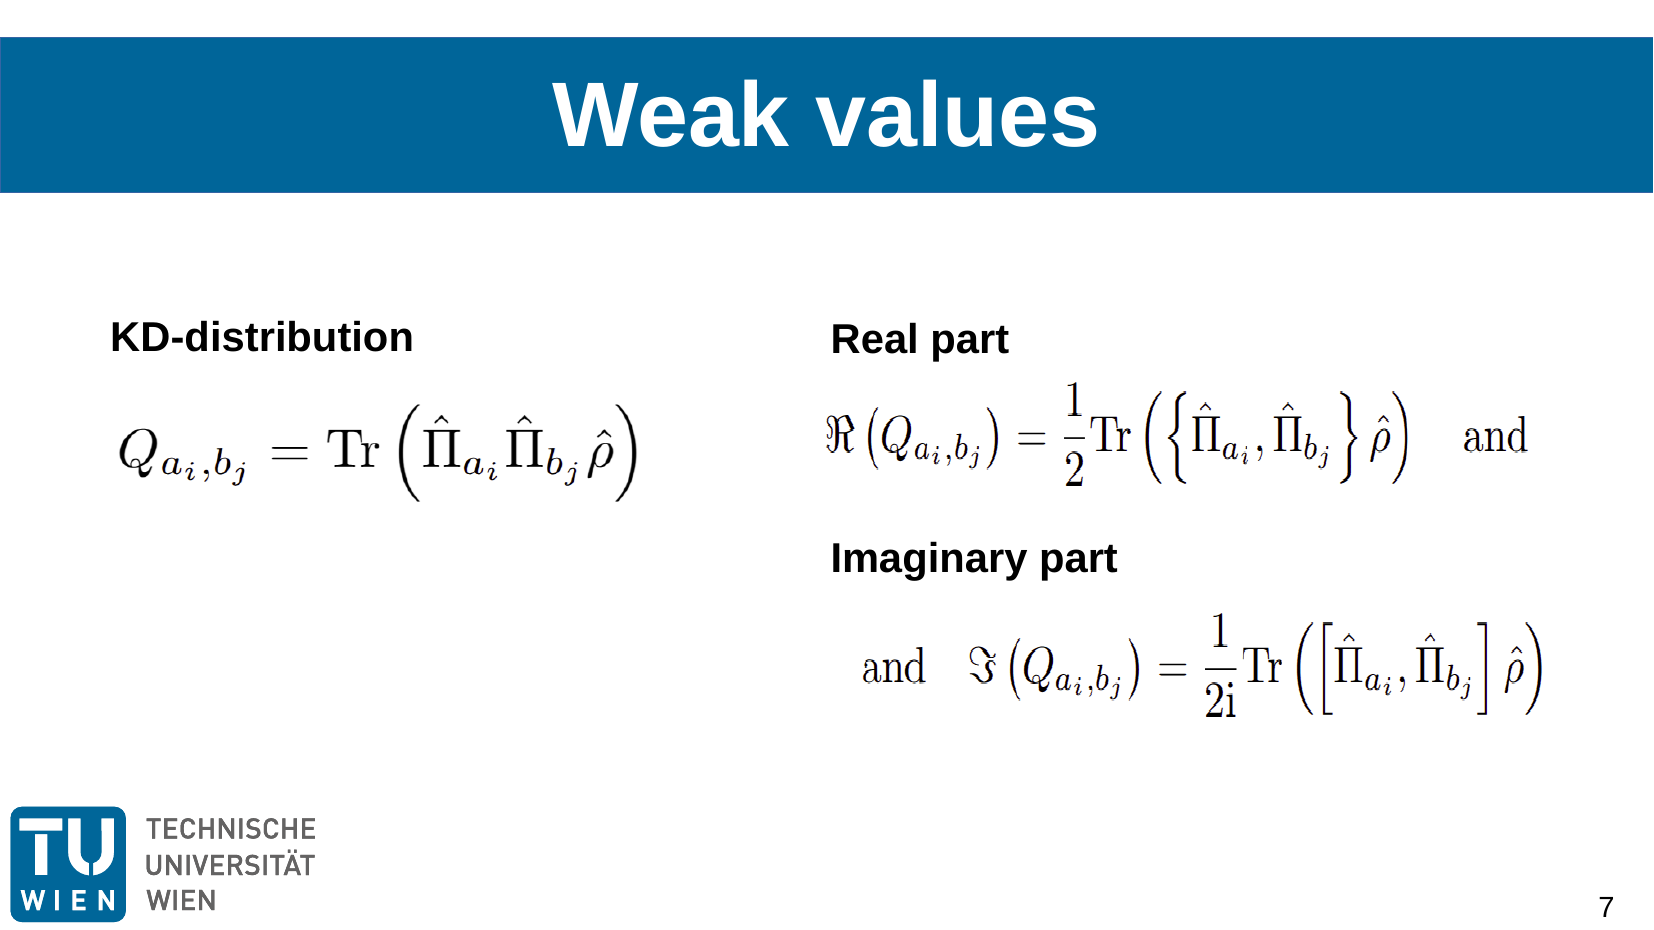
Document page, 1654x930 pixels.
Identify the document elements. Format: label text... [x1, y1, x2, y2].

title Weak values [0, 37, 1653, 193]
text_box KD-distribution [95, 305, 430, 368]
text_box Imaginary part [815, 527, 1134, 589]
picture [808, 591, 1544, 733]
picture [820, 360, 1571, 503]
text_box Real part [815, 308, 1025, 371]
picture [109, 386, 660, 516]
